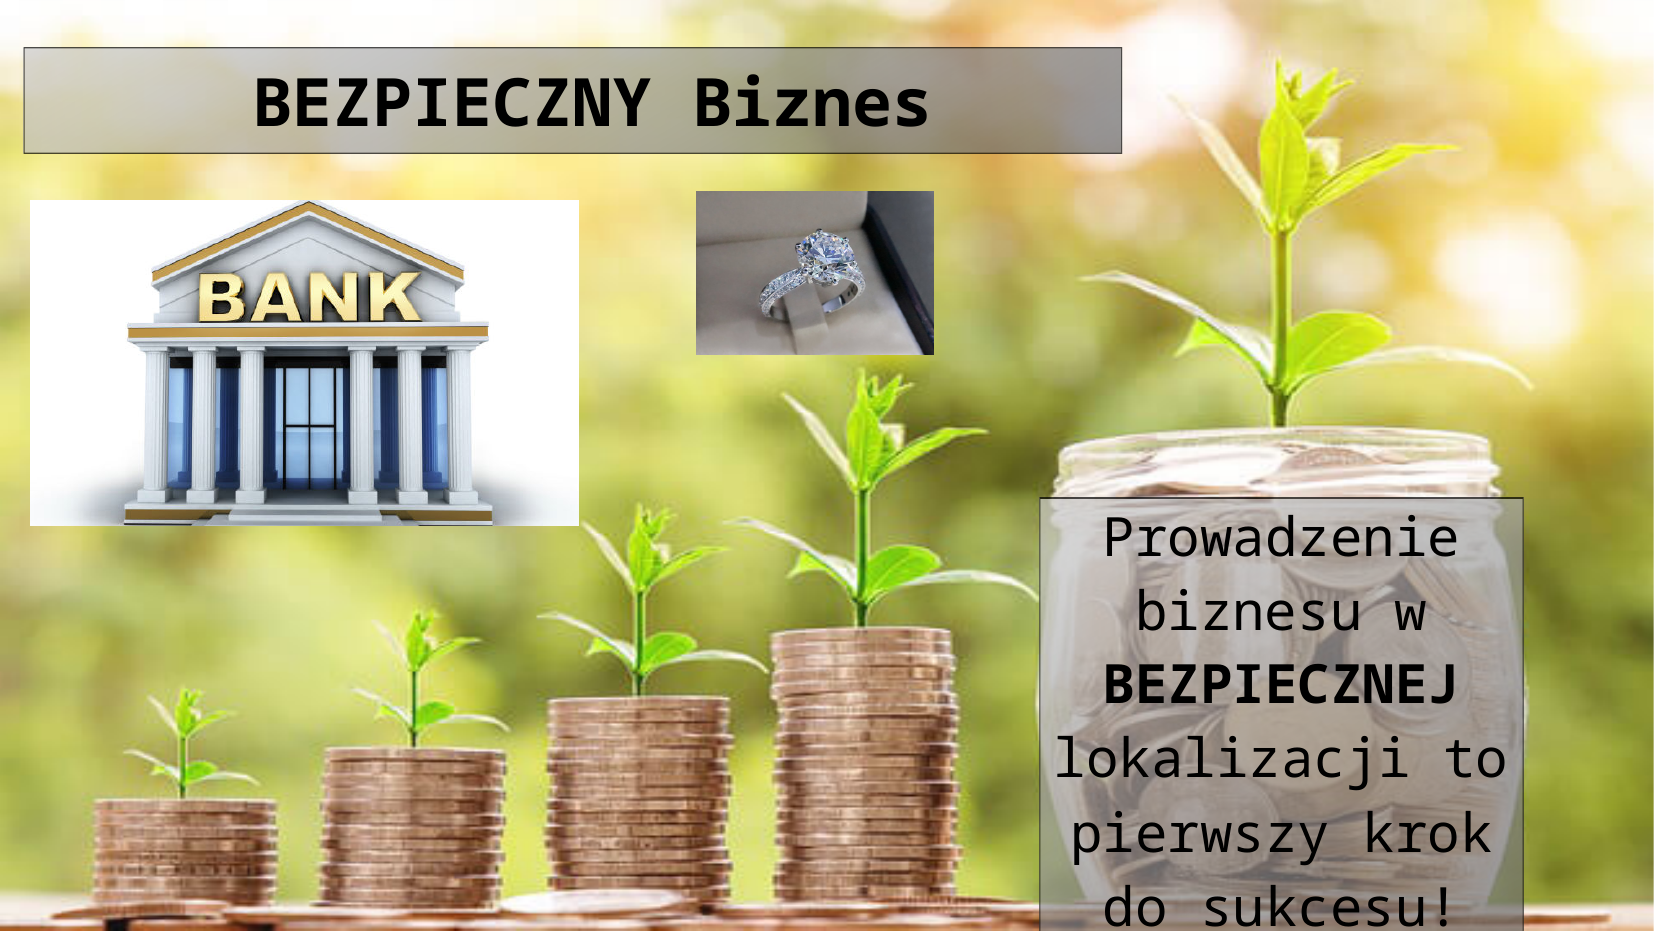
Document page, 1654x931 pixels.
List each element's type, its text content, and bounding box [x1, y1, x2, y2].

subtitle Prowadzenie biznesu w BEZPIECZNEJ lokalizacji to pierwszy krok do sukcesu! [1039, 542, 1524, 898]
picture [0, 0, 1654, 931]
text_box BEZPIECZNY Biznes [23, 47, 1123, 154]
